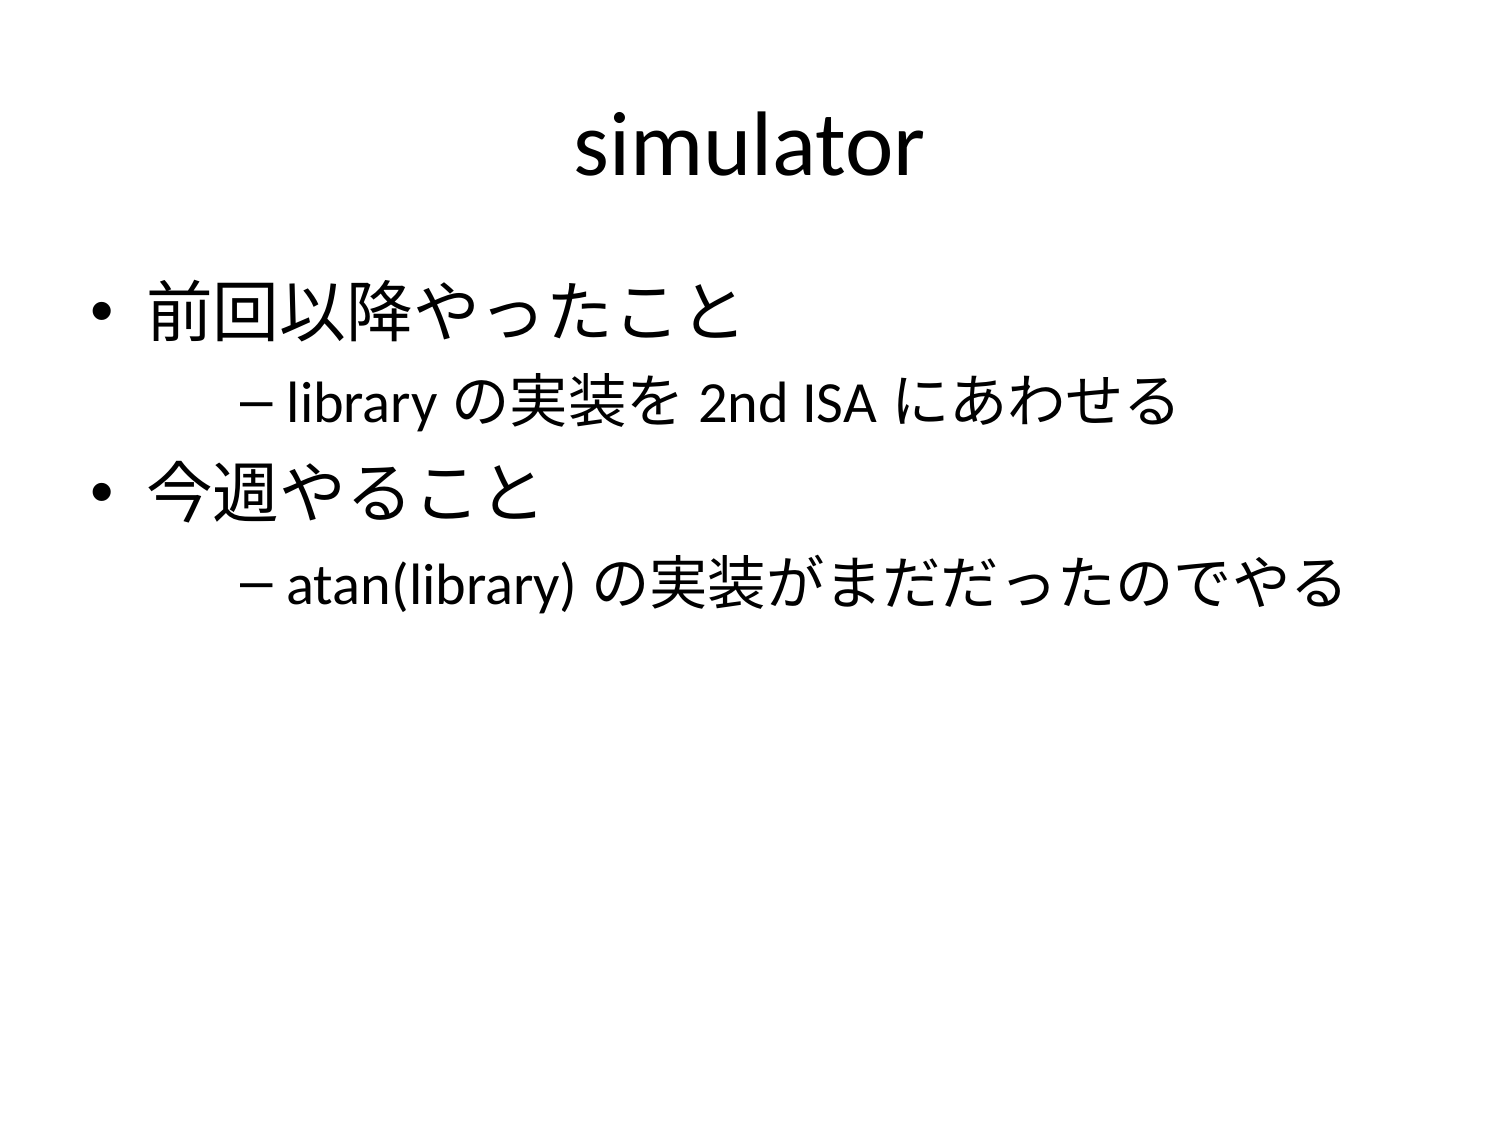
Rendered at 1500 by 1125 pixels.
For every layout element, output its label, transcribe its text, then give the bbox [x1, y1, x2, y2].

list 前回以降やったこと libraryの実装を2nd ISAにあわせる 今週やること atan(library)の実装がまだだったのでやる [75, 262, 1426, 1005]
title simulator [75, 45, 1426, 233]
